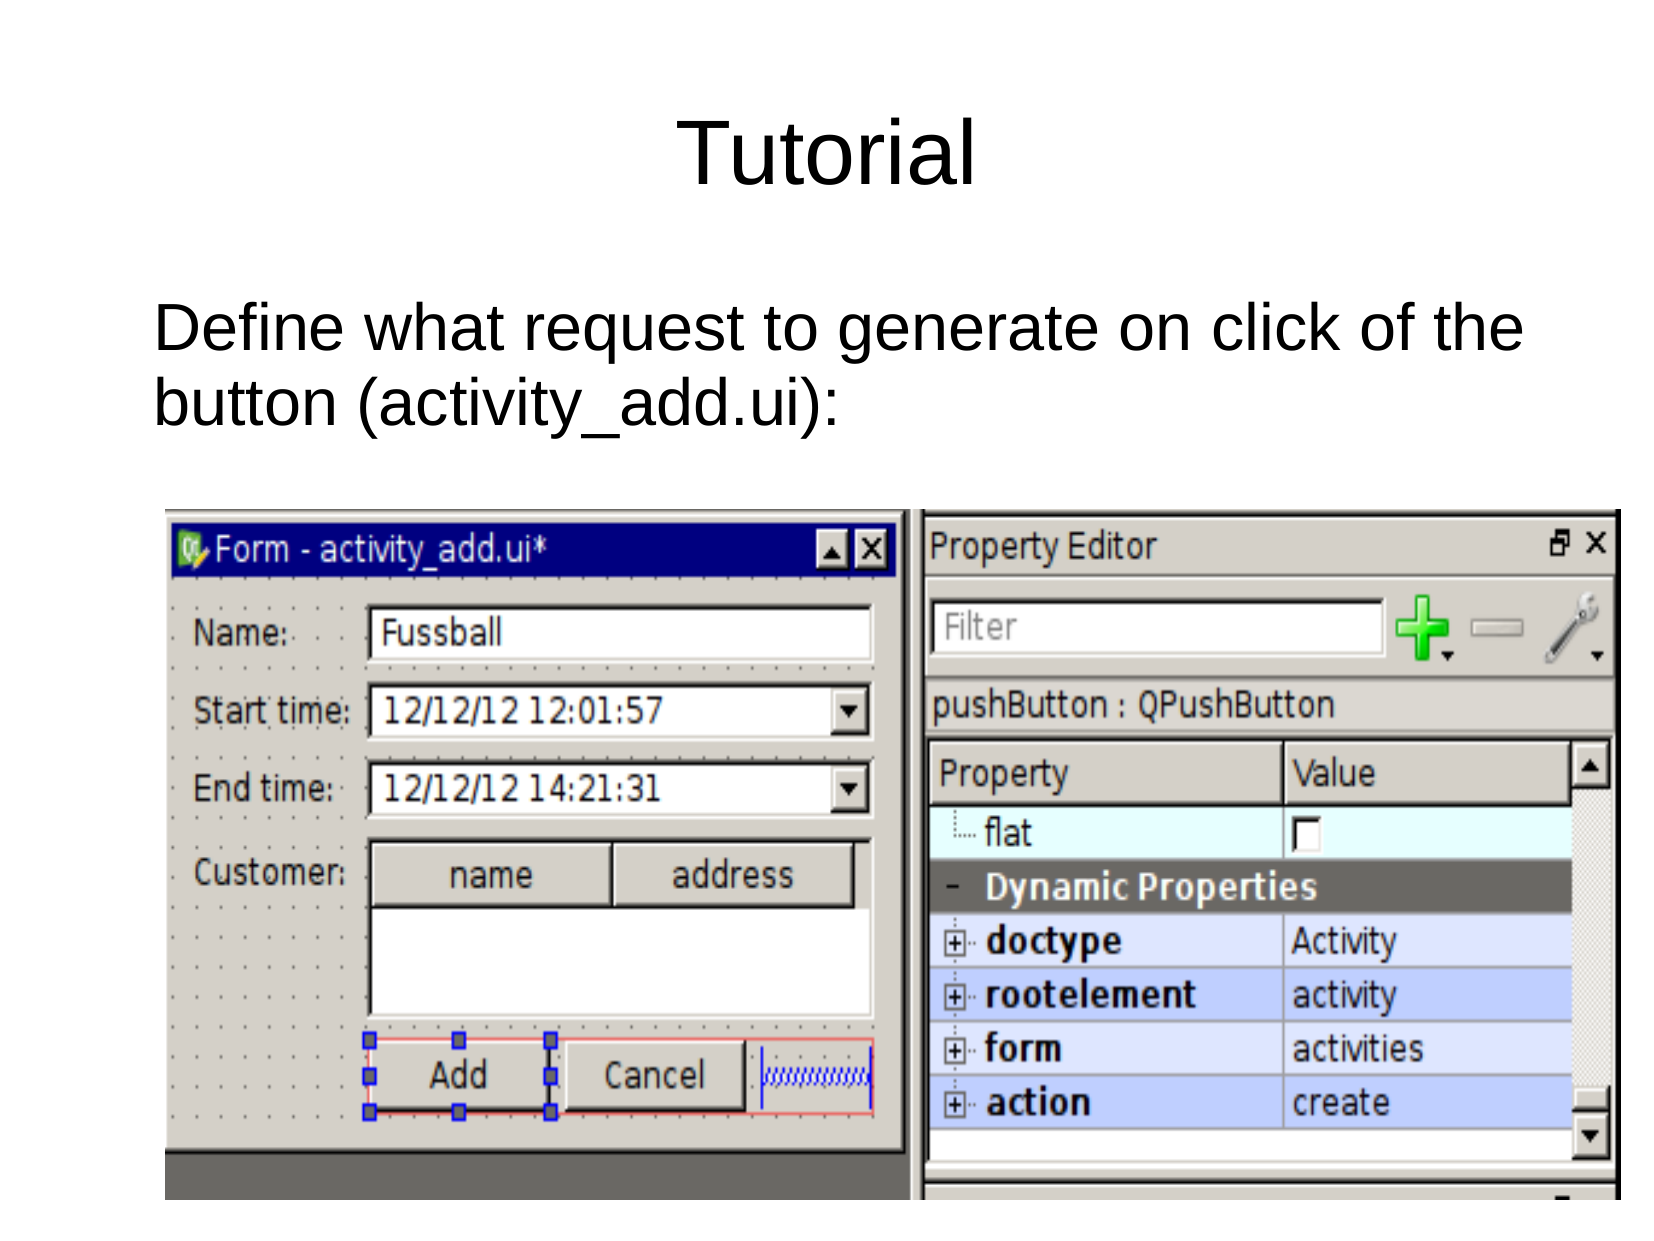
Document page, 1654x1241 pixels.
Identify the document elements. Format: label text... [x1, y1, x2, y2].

title Tutorial [82, 49, 1571, 257]
picture [165, 509, 1621, 1201]
list Define what request to generate on click of the button (activity_add.ui): [82, 290, 1538, 1010]
